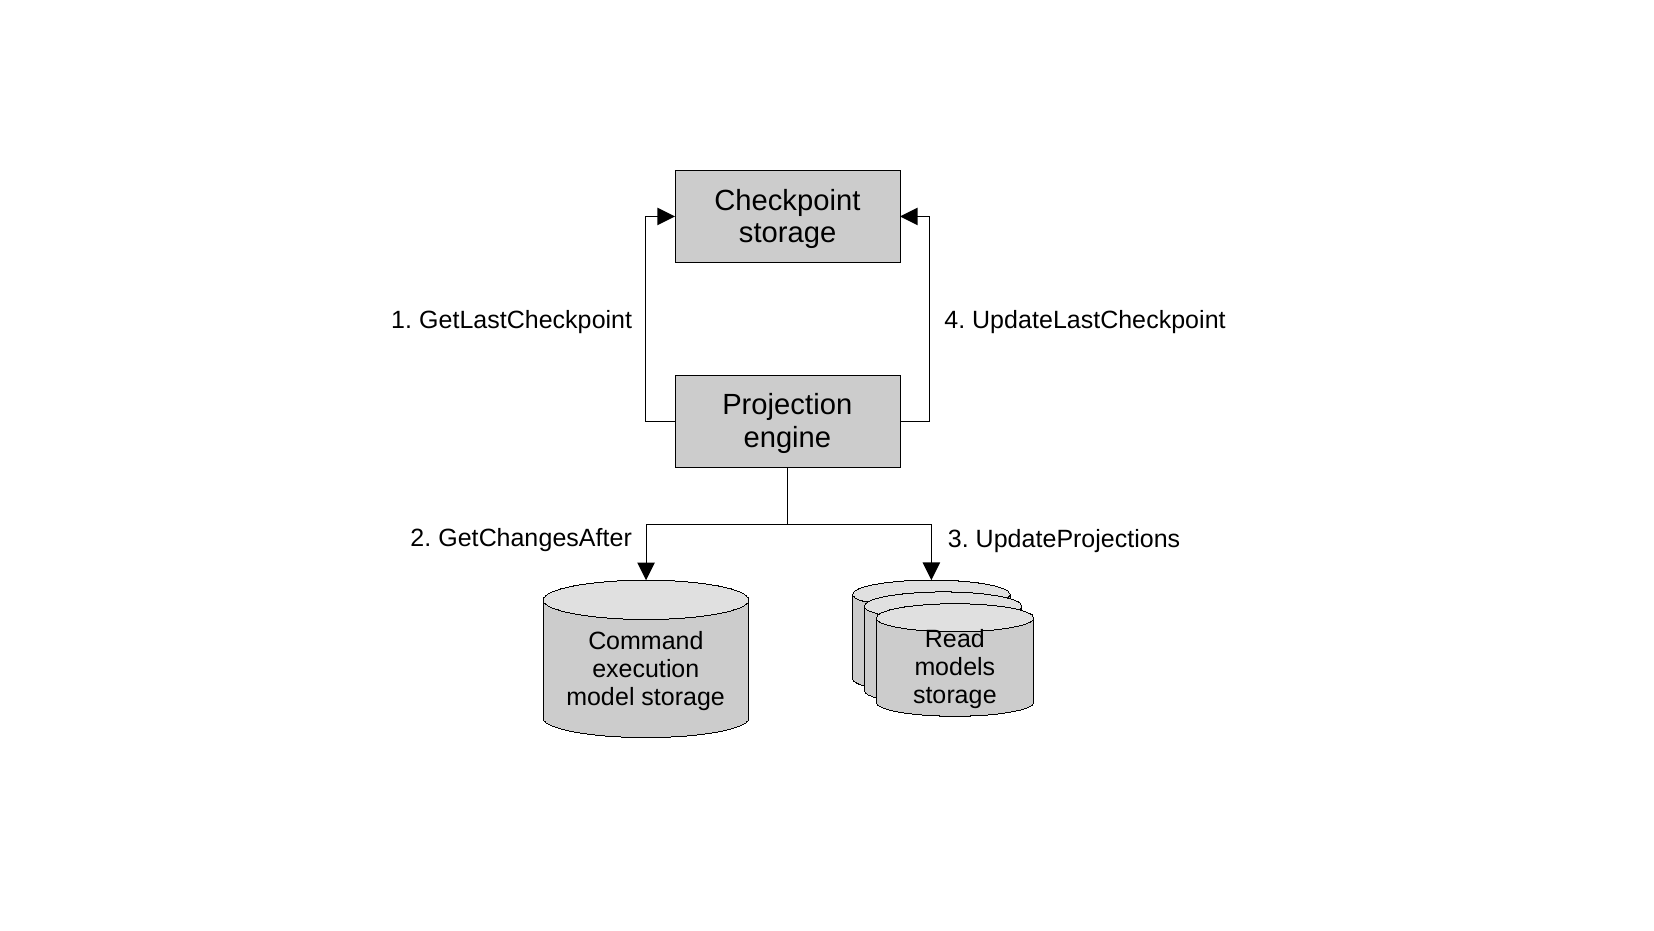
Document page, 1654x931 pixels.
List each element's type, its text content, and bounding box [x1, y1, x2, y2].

text_box Command execution model storage [543, 603, 749, 738]
text_box Projection engine [675, 375, 901, 468]
text_box 2. GetChangesAfter [395, 516, 647, 560]
text_box Read models storage [876, 620, 1034, 717]
text_box Payment processor [852, 580, 1011, 602]
text_box 1. GetLastCheckpoint [376, 297, 647, 341]
text_box Checkpoint storage [675, 170, 901, 263]
text_box 3. UpdateProjections [933, 517, 1195, 560]
text_box [357, 150, 1264, 768]
text_box Projections storage [864, 608, 877, 698]
text_box 4. UpdateLastCheckpoint [929, 297, 1240, 341]
